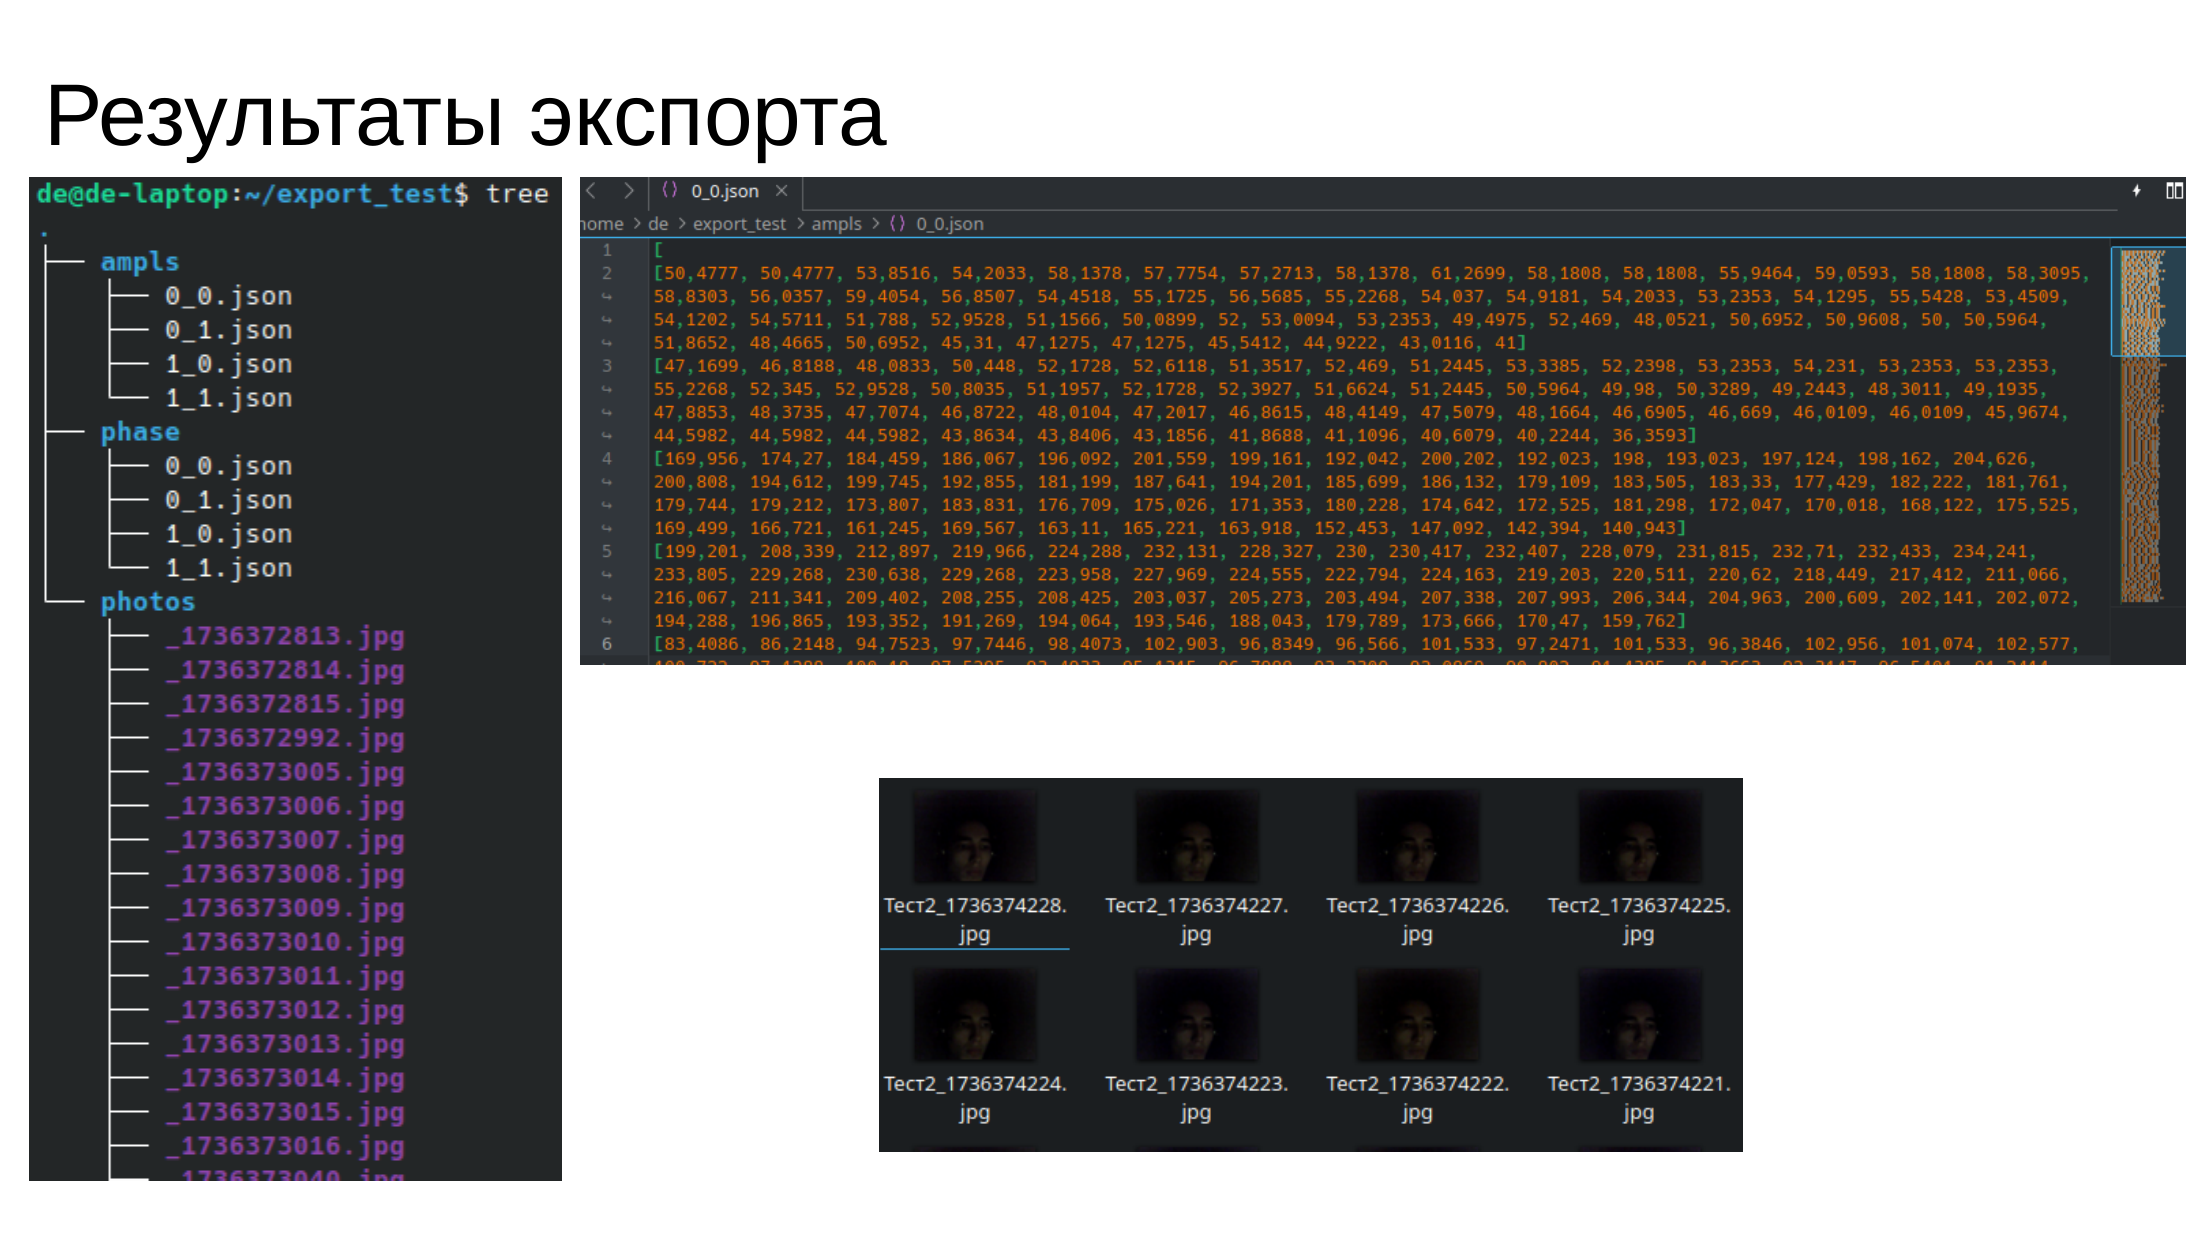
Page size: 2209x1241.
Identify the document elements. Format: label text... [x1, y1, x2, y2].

picture [29, 177, 562, 1181]
picture [580, 177, 2186, 665]
text_box Результаты экспорта [29, 59, 2156, 325]
picture [879, 778, 1743, 1152]
